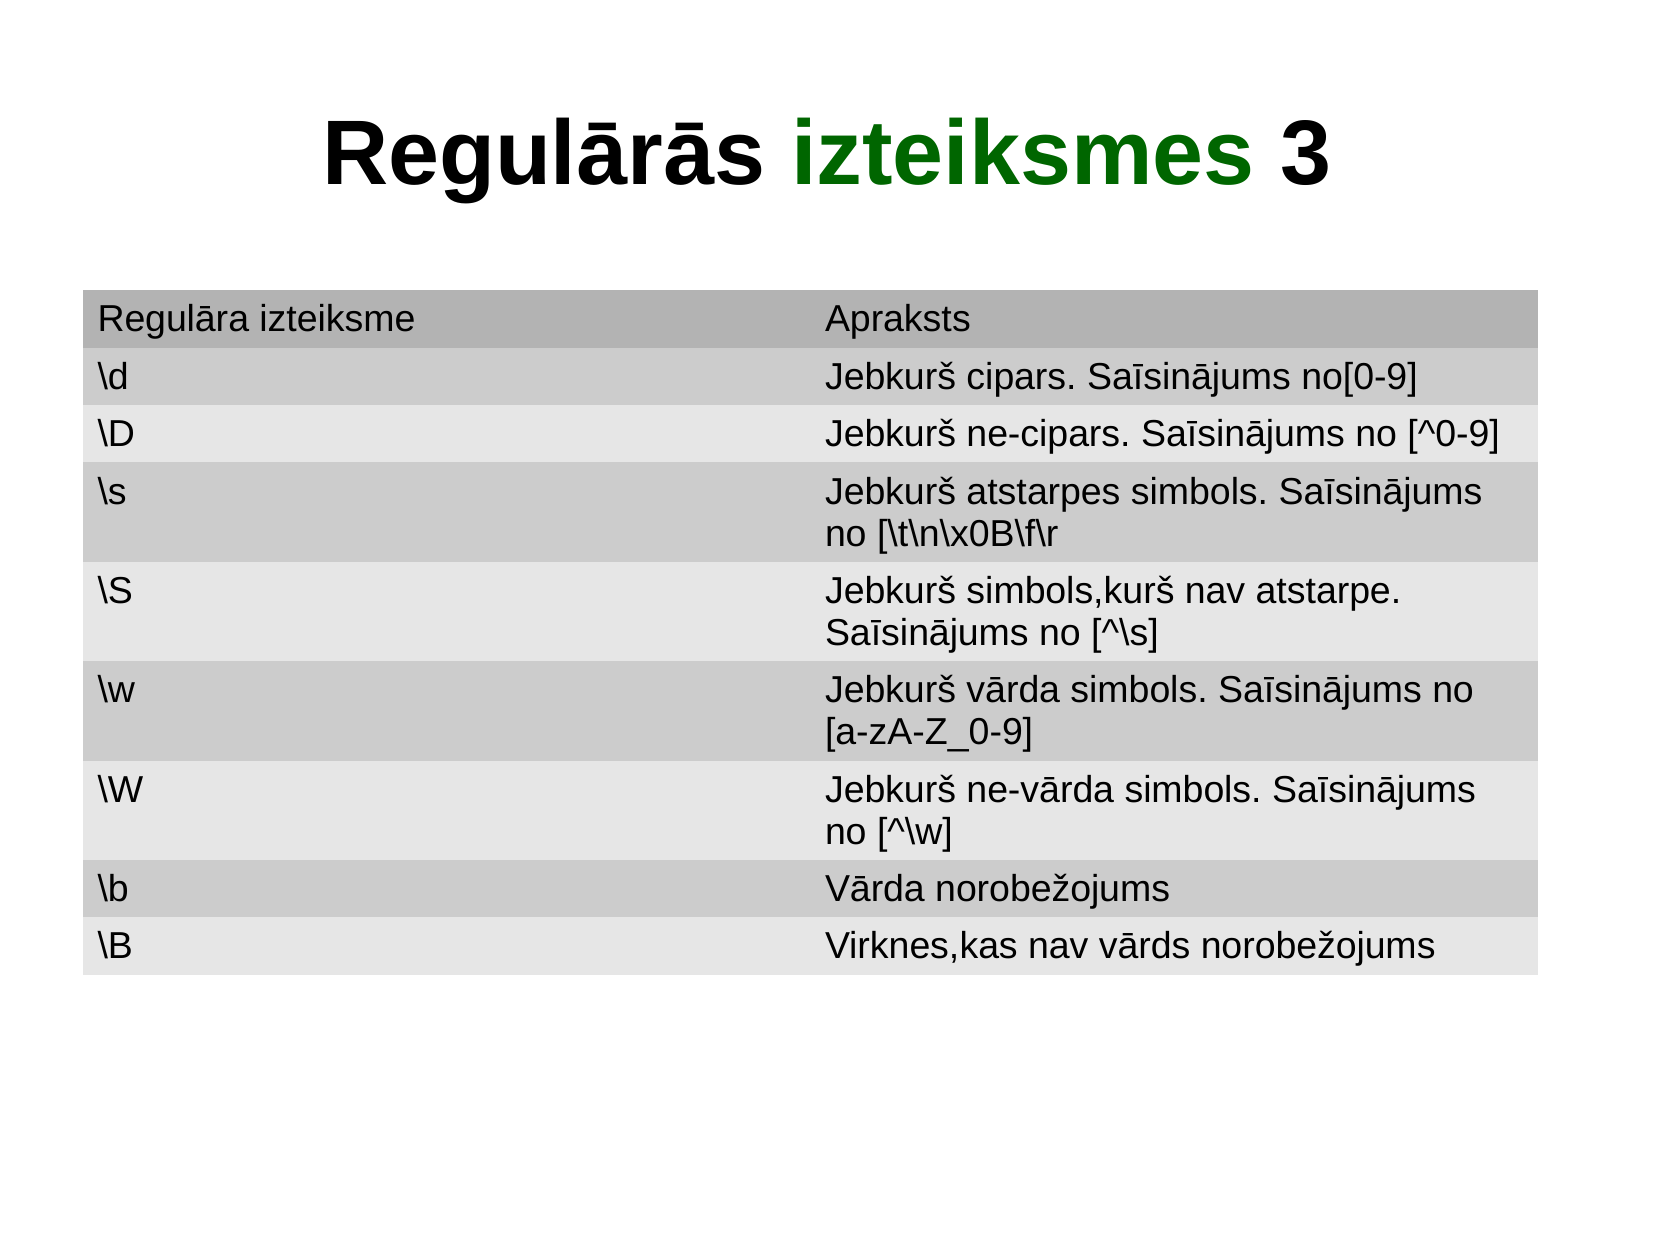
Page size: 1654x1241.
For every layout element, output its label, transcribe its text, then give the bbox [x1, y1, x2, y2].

table_cell Jebkurš cipars. Saīsinājums no[0-9] [810, 348, 1538, 405]
title Regulārās izteiksmes 3 [82, 49, 1571, 257]
table_cell \D [83, 405, 810, 462]
table_cell \B [83, 917, 810, 975]
table_cell \W [83, 761, 810, 860]
table_cell \d [83, 348, 810, 405]
table_cell Jebkurš atstarpes simbols. Saīsinājums no [\t\n\x0B\f\r [810, 462, 1538, 562]
table_cell Jebkurš simbols,kurš nav atstarpe. Saīsinājums no [^\s] [810, 562, 1538, 661]
table_cell \w [83, 661, 810, 761]
table_cell Virknes,kas nav vārds norobežojums [810, 917, 1538, 975]
table_header Regulāra izteiksme [83, 290, 810, 348]
table_cell Vārda norobežojums [810, 860, 1538, 917]
table_cell \S [83, 562, 810, 661]
table_cell \s [83, 462, 810, 562]
table_cell \b [83, 860, 810, 917]
table_cell Jebkurš vārda simbols. Saīsinājums no [a-zA-Z_0-9] [810, 661, 1538, 761]
table_cell Jebkurš ne-vārda simbols. Saīsinājums no [^\w] [810, 761, 1538, 860]
table_header Apraksts [810, 290, 1538, 348]
table_cell Jebkurš ne-cipars. Saīsinājums no [^0-9] [810, 405, 1538, 462]
